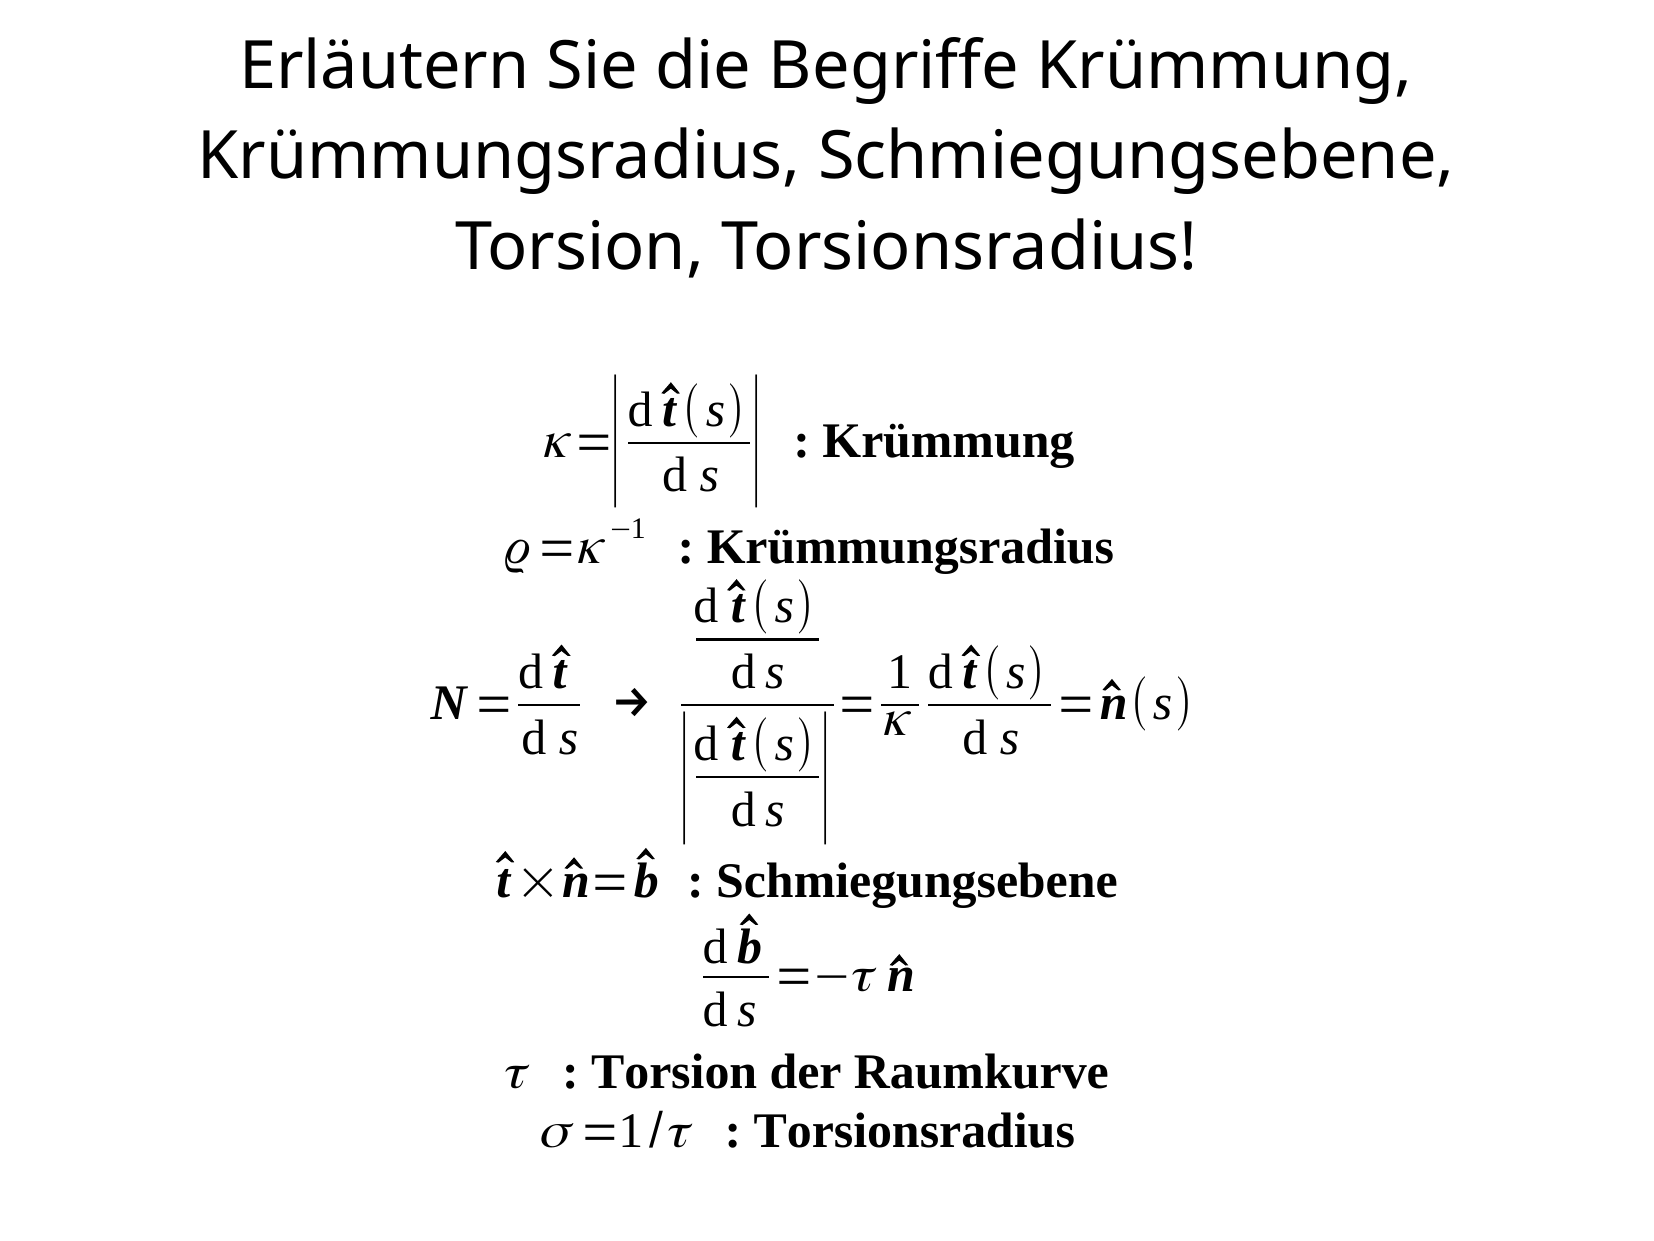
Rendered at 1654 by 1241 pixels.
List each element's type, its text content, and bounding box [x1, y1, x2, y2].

title Erläutern Sie die Begriffe Krümmung, Krümmungsradius, Schmiegungsebene, Torsion, Torsionsradius! [82, 19, 1571, 287]
chart [415, 372, 1204, 1161]
